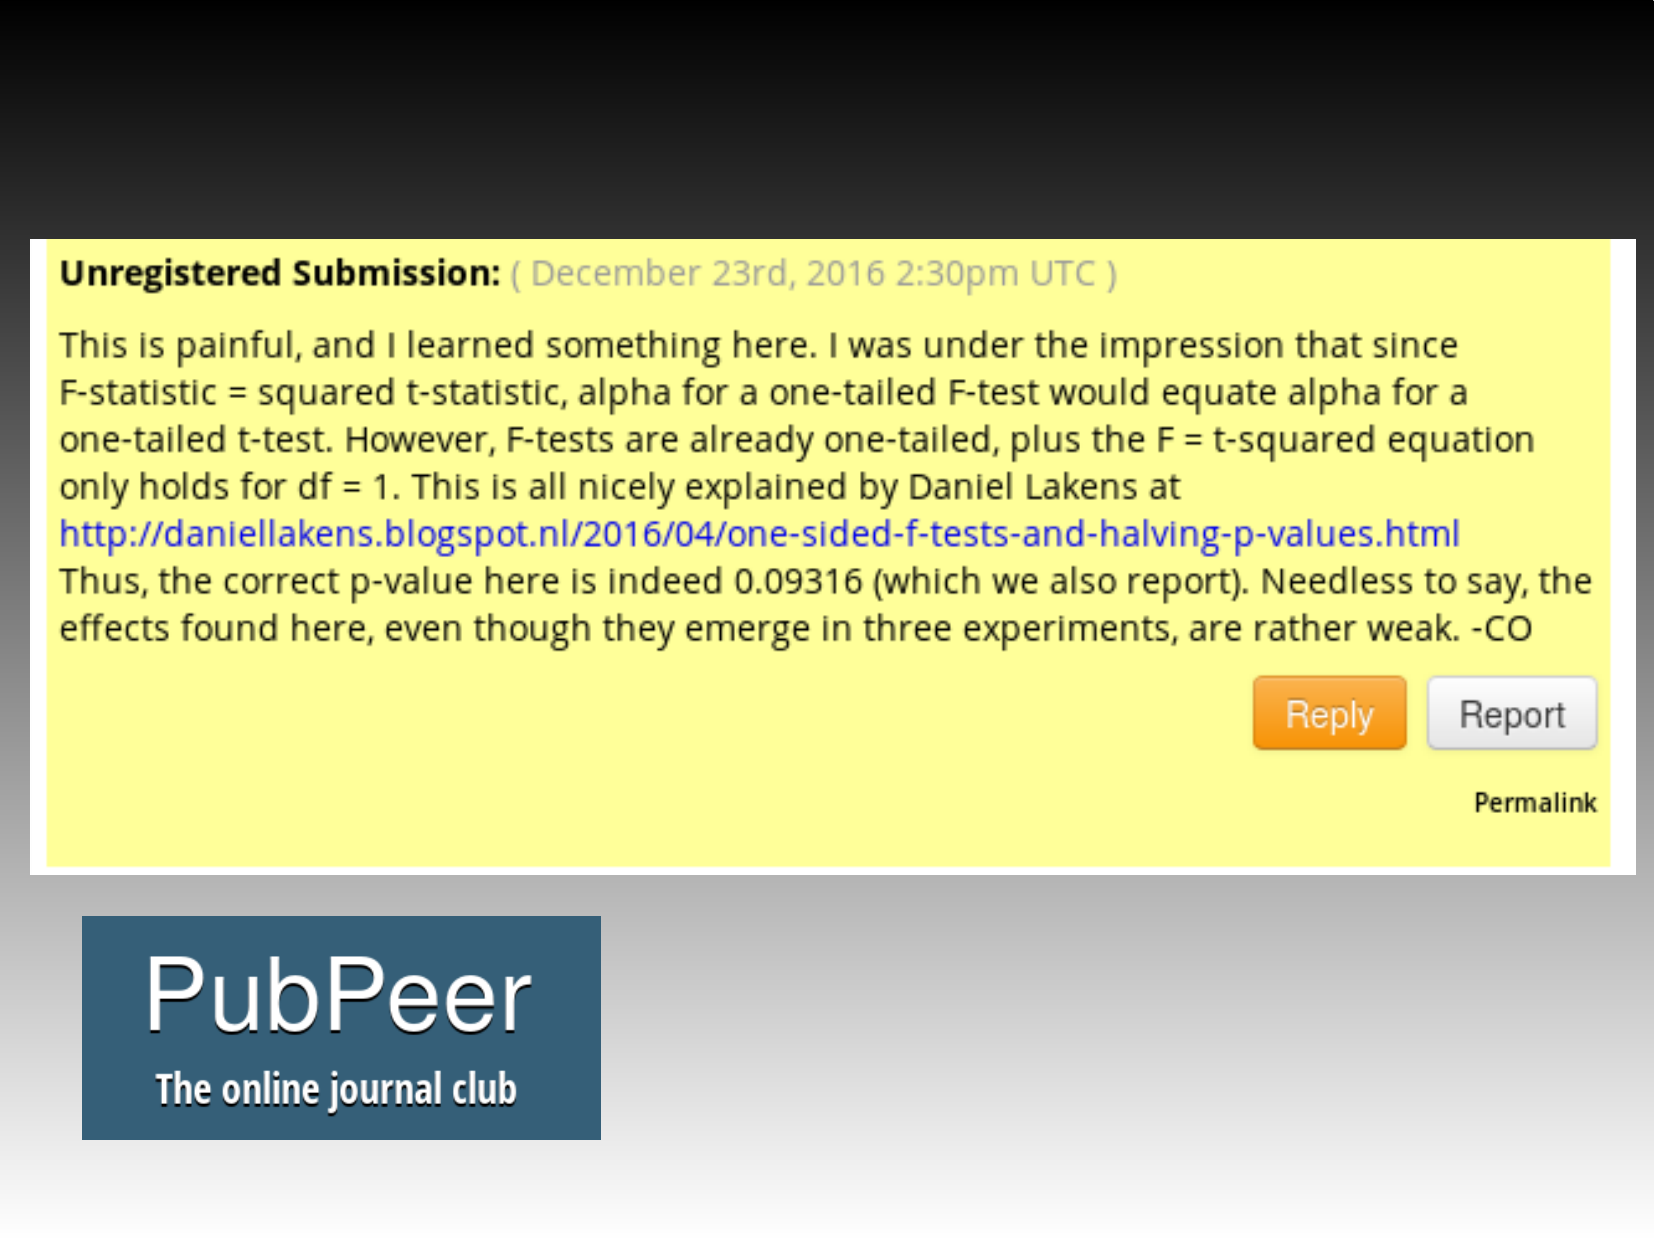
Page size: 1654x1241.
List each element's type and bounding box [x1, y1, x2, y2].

picture [82, 916, 601, 1141]
picture [30, 239, 1636, 875]
